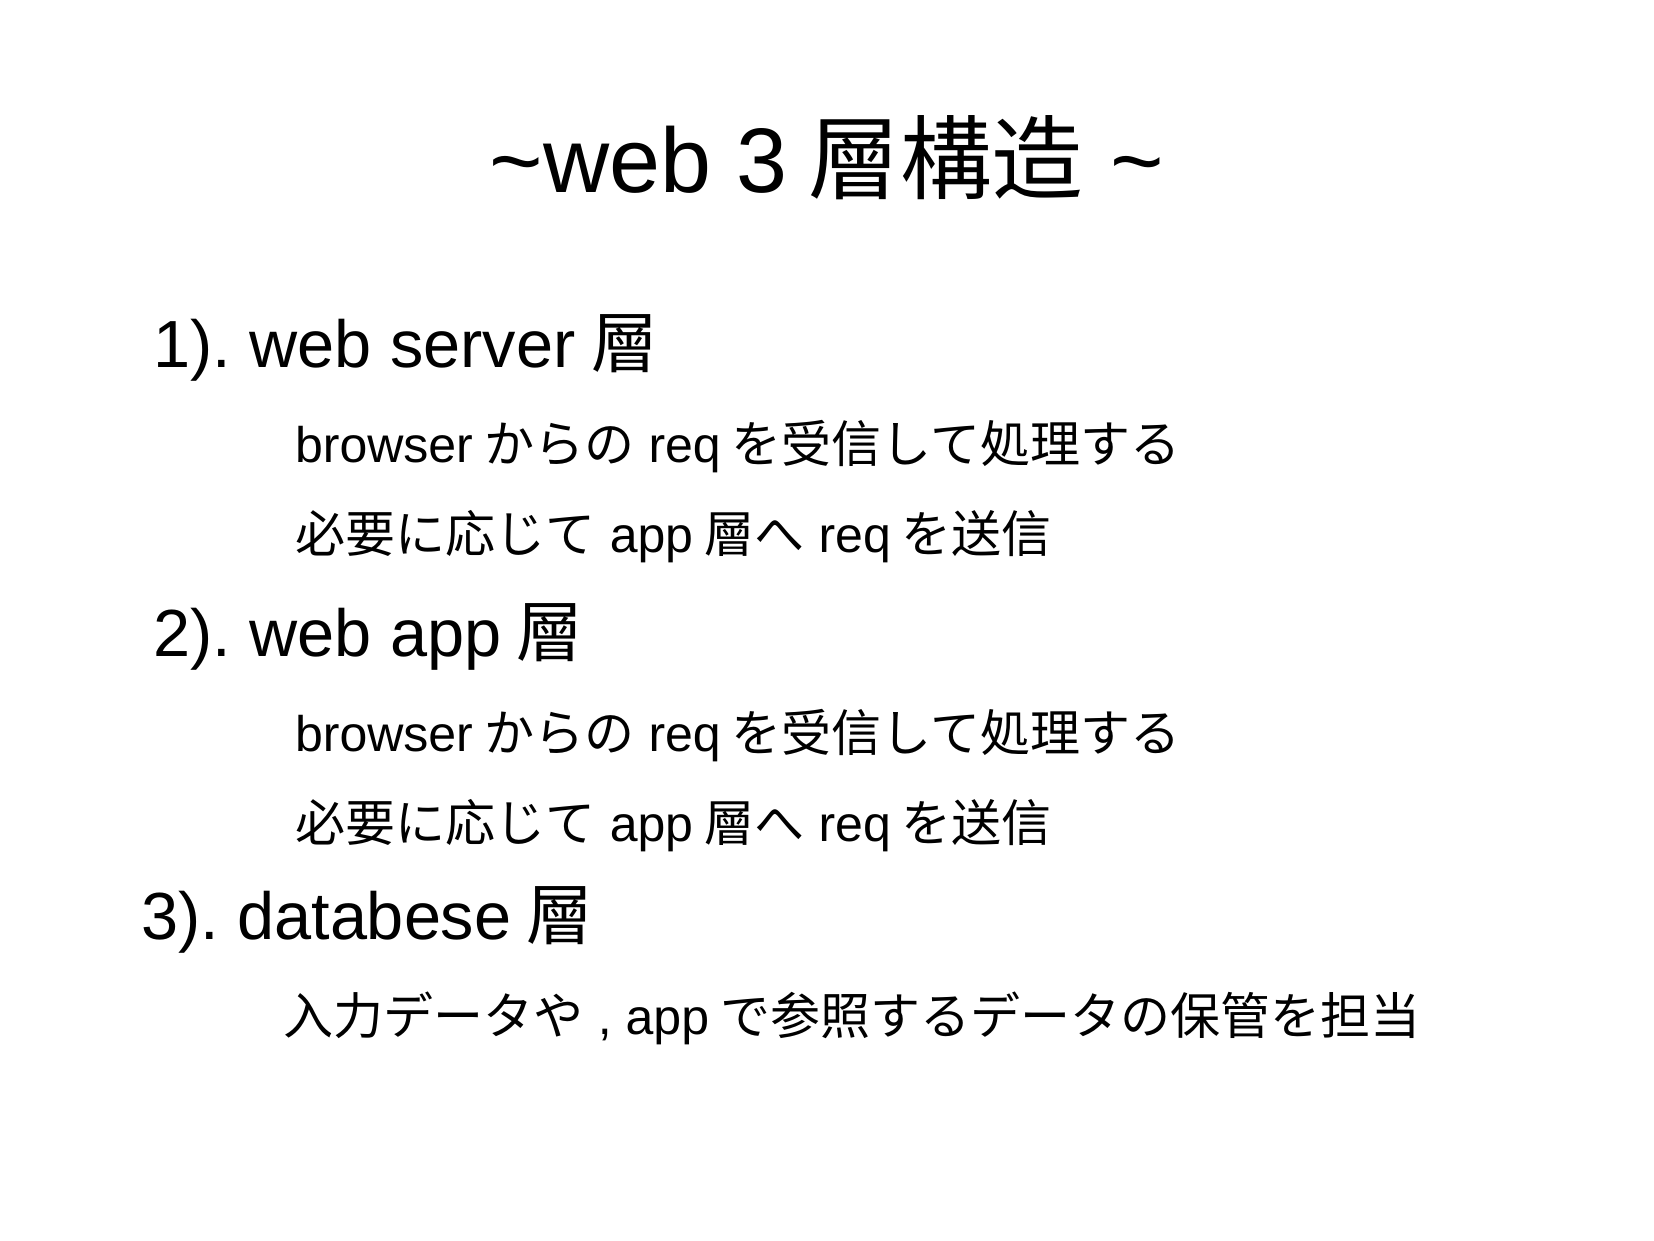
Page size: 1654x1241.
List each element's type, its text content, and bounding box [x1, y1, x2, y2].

list 3). databese層 入力データや, appで参照するデータの保管を担当 [70, 862, 1559, 1151]
list 2). web app層 browserからのreqを受信して処理する 必要に応じてapp層へreqを送信 [82, 578, 1571, 868]
list 1). web server層 browserからのreqを受信して処理する 必要に応じてapp層へreqを送信 [82, 290, 1571, 578]
title ~web 3層構造~ [82, 49, 1571, 257]
